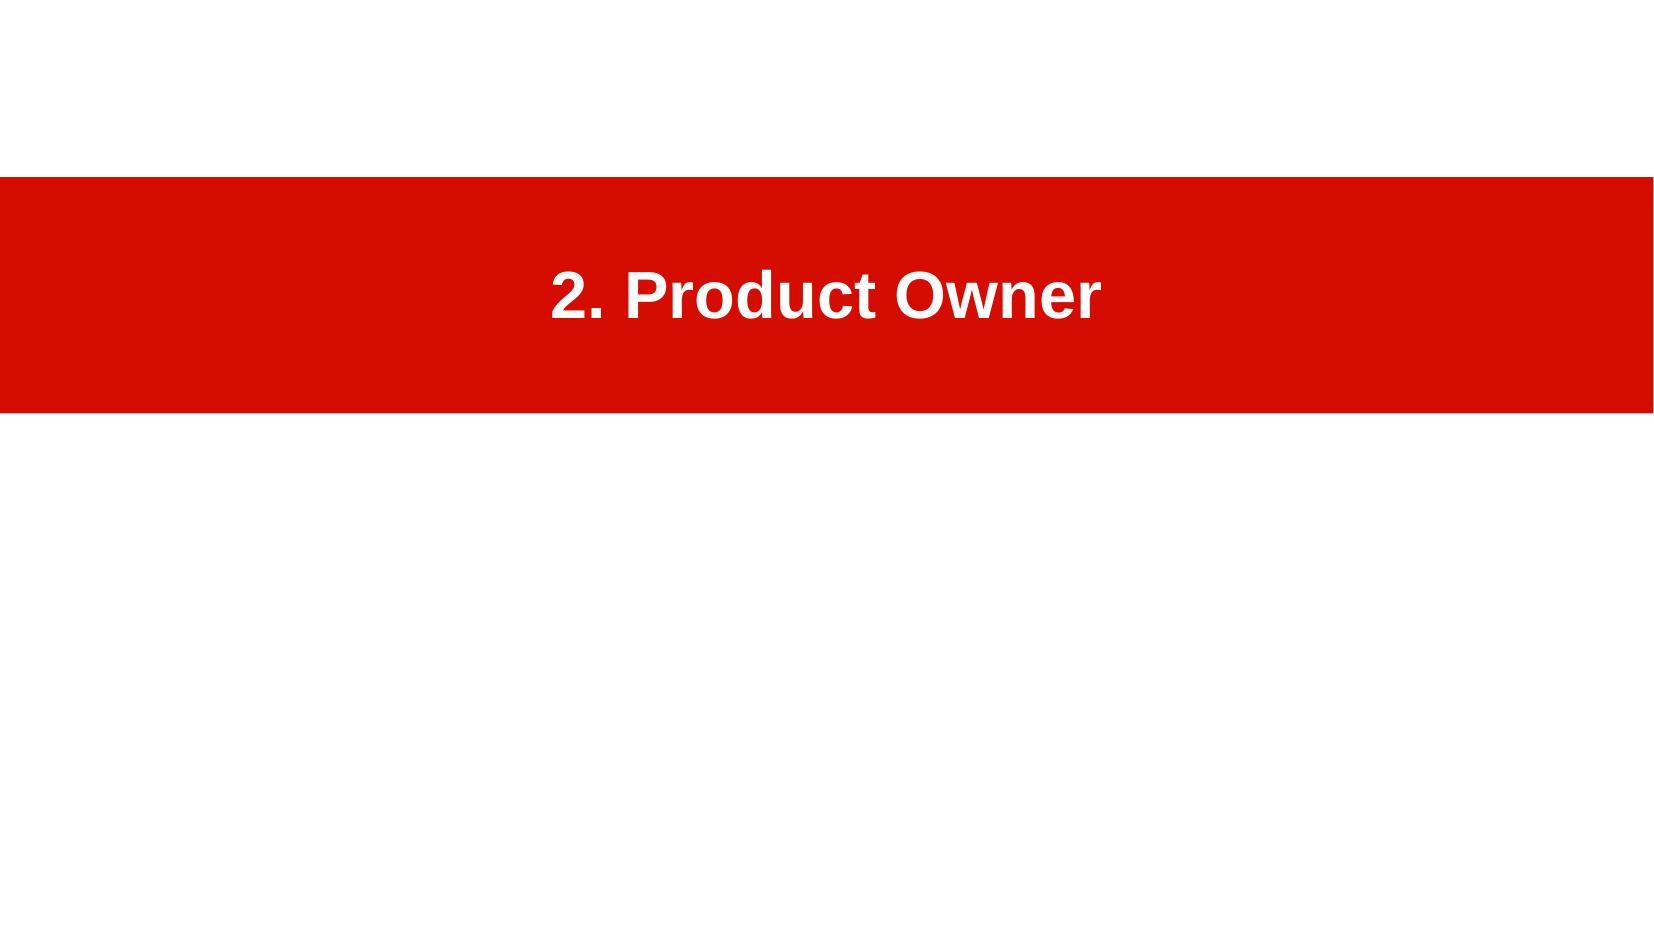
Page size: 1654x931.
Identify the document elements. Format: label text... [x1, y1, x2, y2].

title 2. Product Owner [0, 177, 1654, 414]
